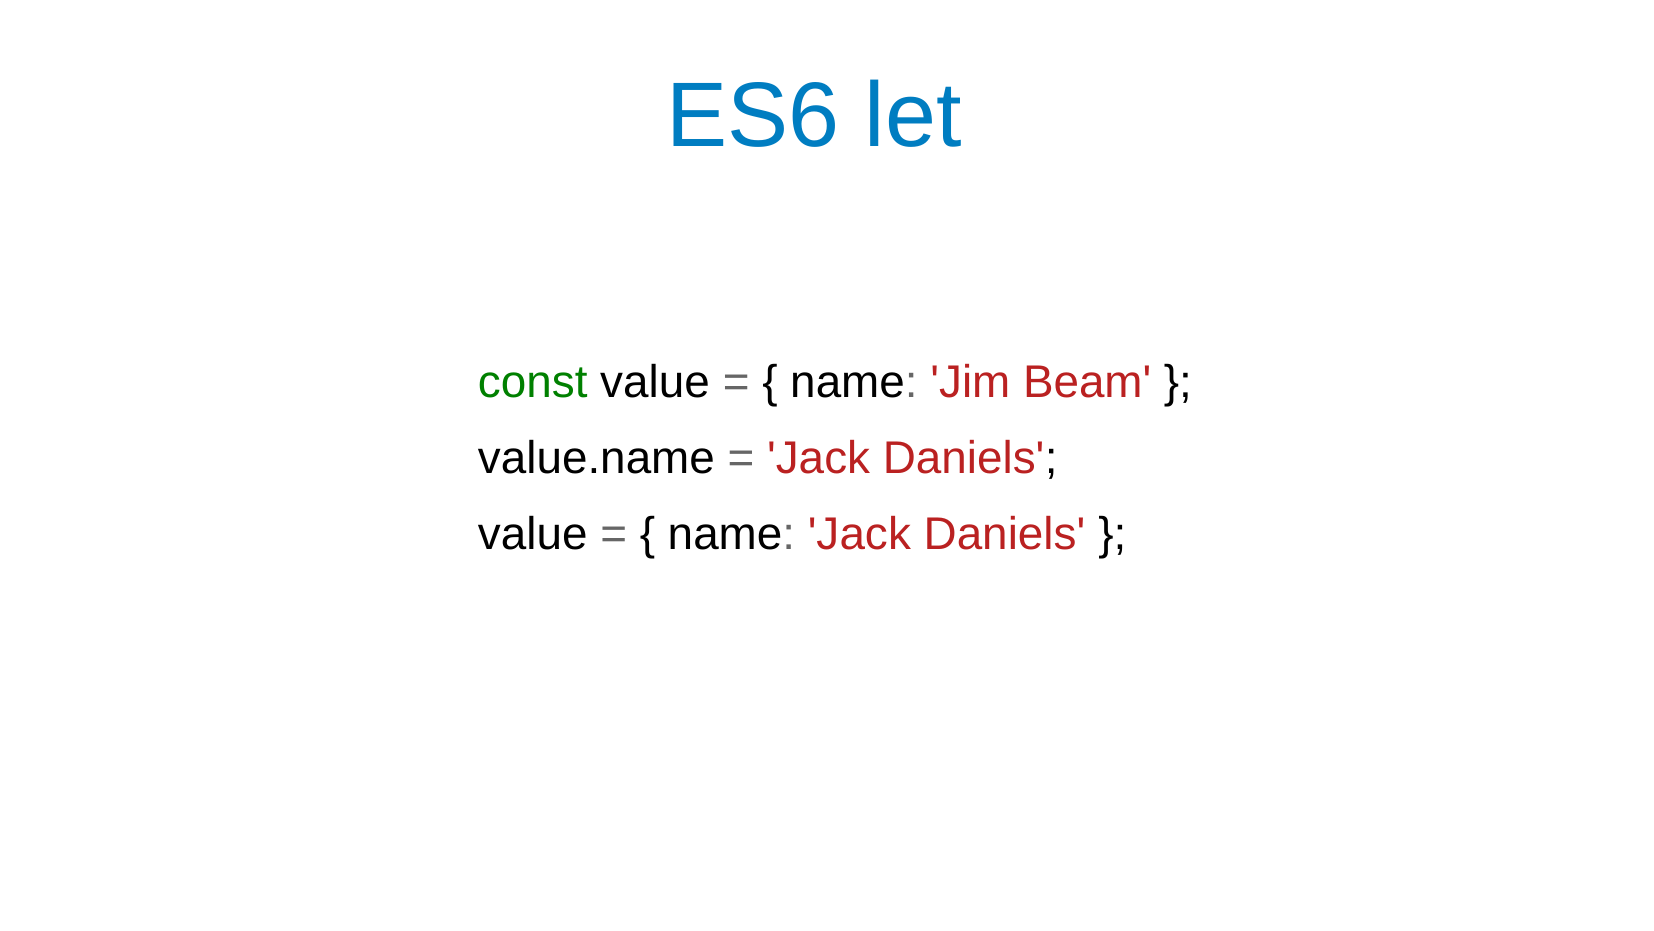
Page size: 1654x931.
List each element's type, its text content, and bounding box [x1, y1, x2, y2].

title ES6 let [82, 37, 1571, 193]
text_box const value = { name: 'Jim Beam' }; value.name = 'Jack Daniels'; value = { name: 'Jack Daniels' }; [463, 348, 1229, 719]
